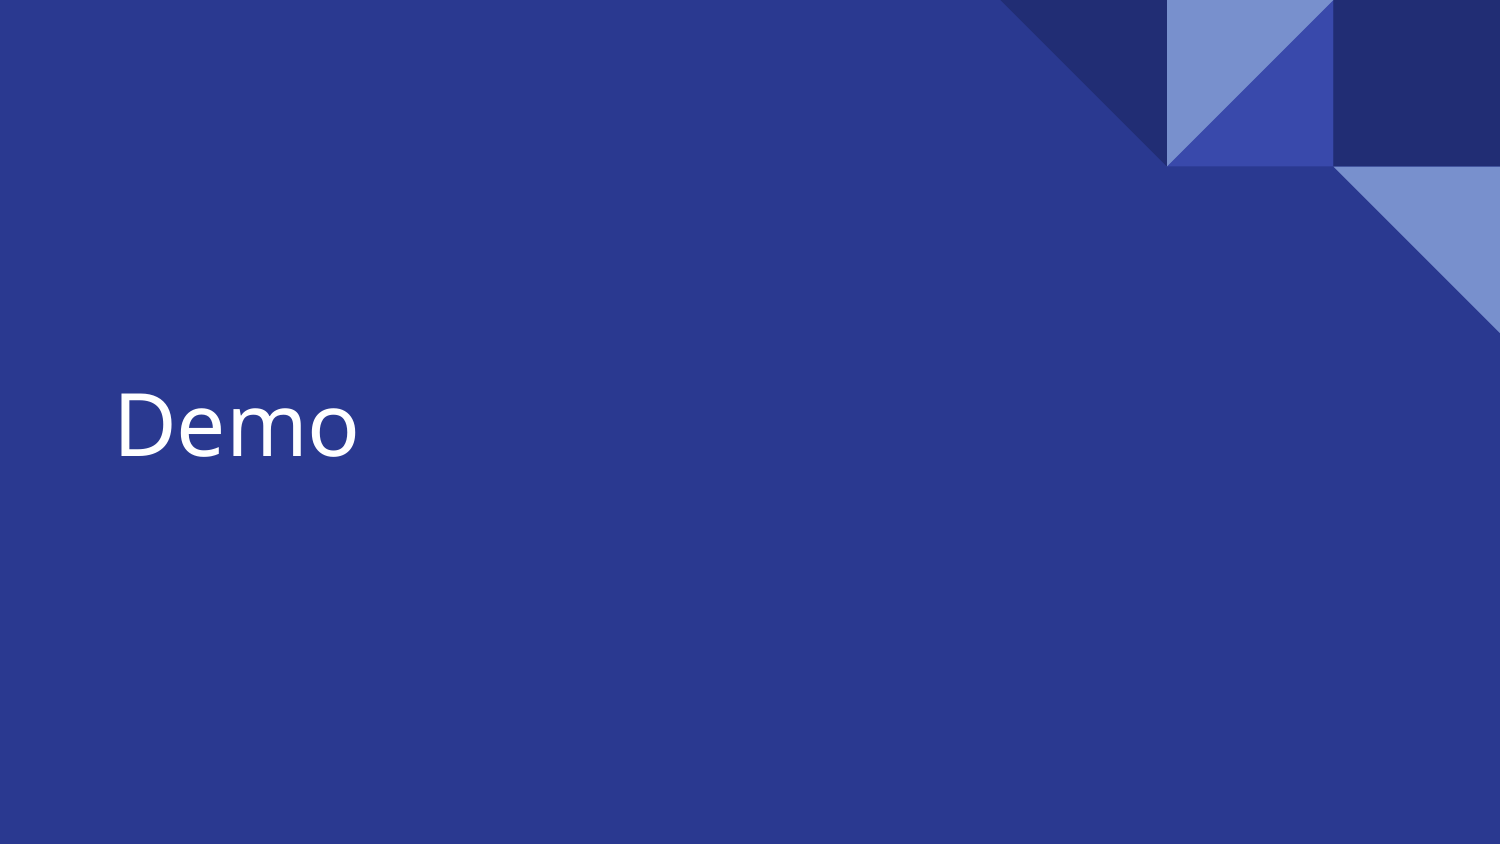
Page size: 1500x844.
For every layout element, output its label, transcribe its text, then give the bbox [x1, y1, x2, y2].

title Demo [98, 353, 1447, 491]
